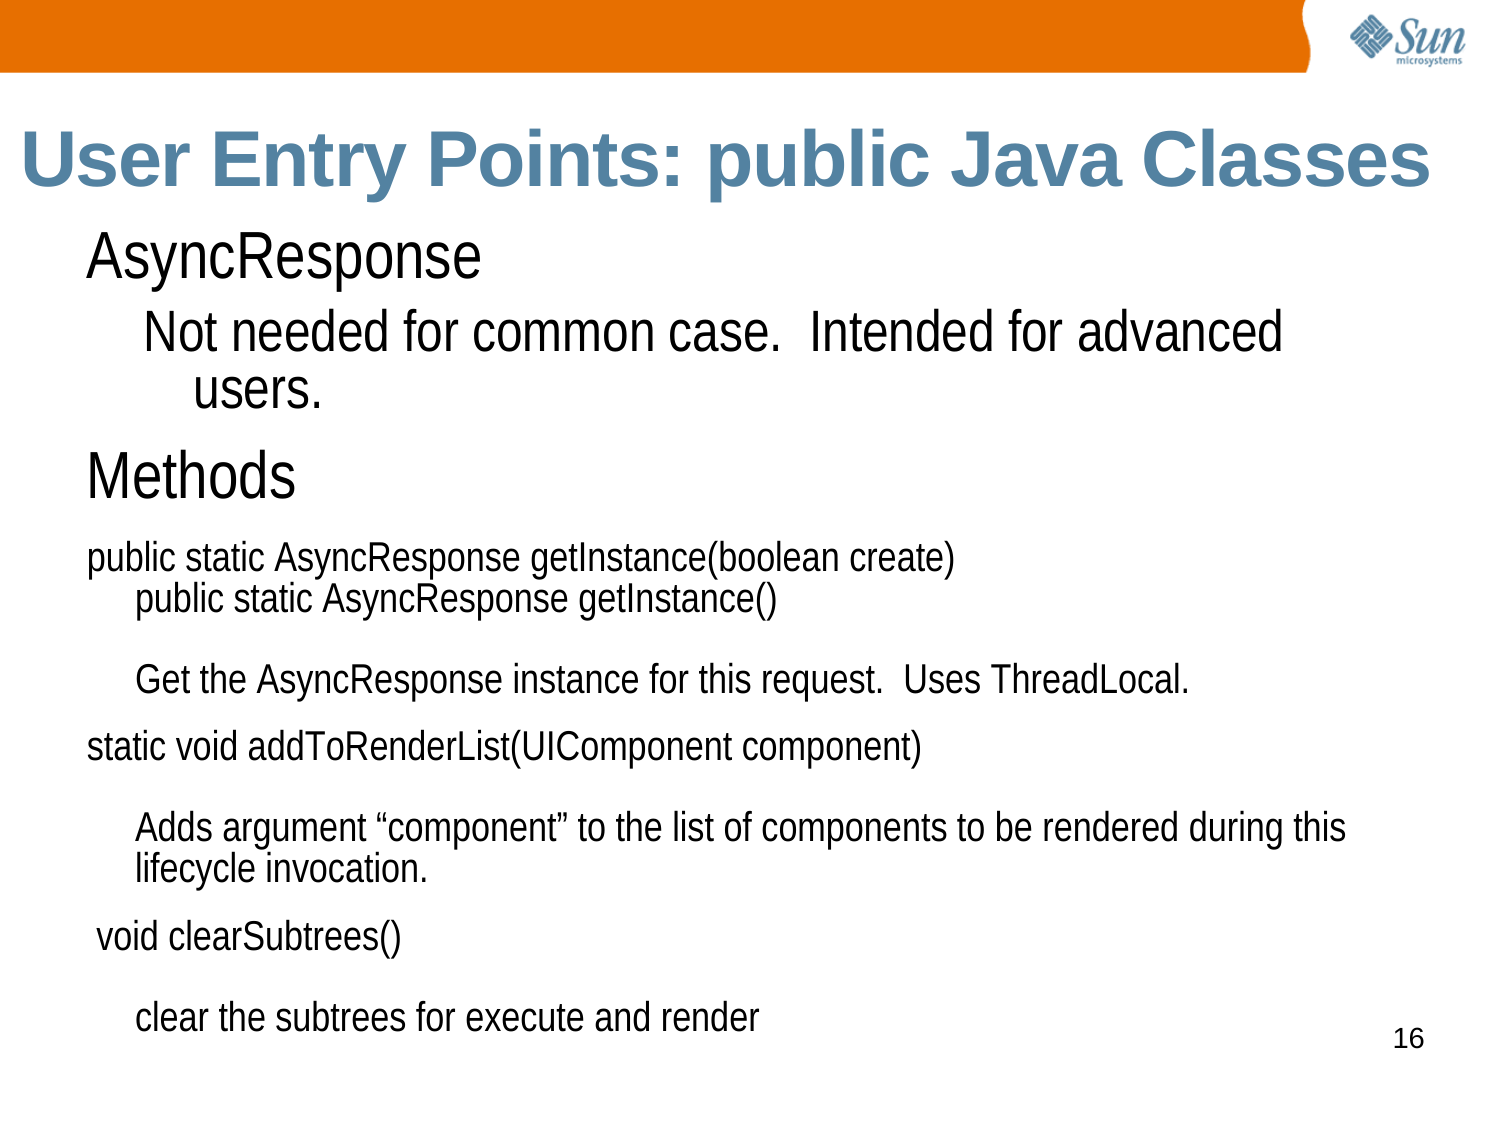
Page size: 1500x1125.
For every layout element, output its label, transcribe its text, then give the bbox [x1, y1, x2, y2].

picture [0, 0, 1500, 75]
title User Entry Points: public Java Classes [19, 122, 1488, 228]
list AsyncResponse Not needed for common case. Intended for advanced users. Methods public static AsyncResponse getInstance(boolean create) public static AsyncResponse getInstance() Get the AsyncResponse instance for this request. Uses ThreadLocal. static void addToRenderList(UIComponent component) Adds argument “component” to the list of components to be rendered during this lifecycle invocation. void clearSubtrees() clear the subtrees for execute and render [67, 226, 1405, 1055]
